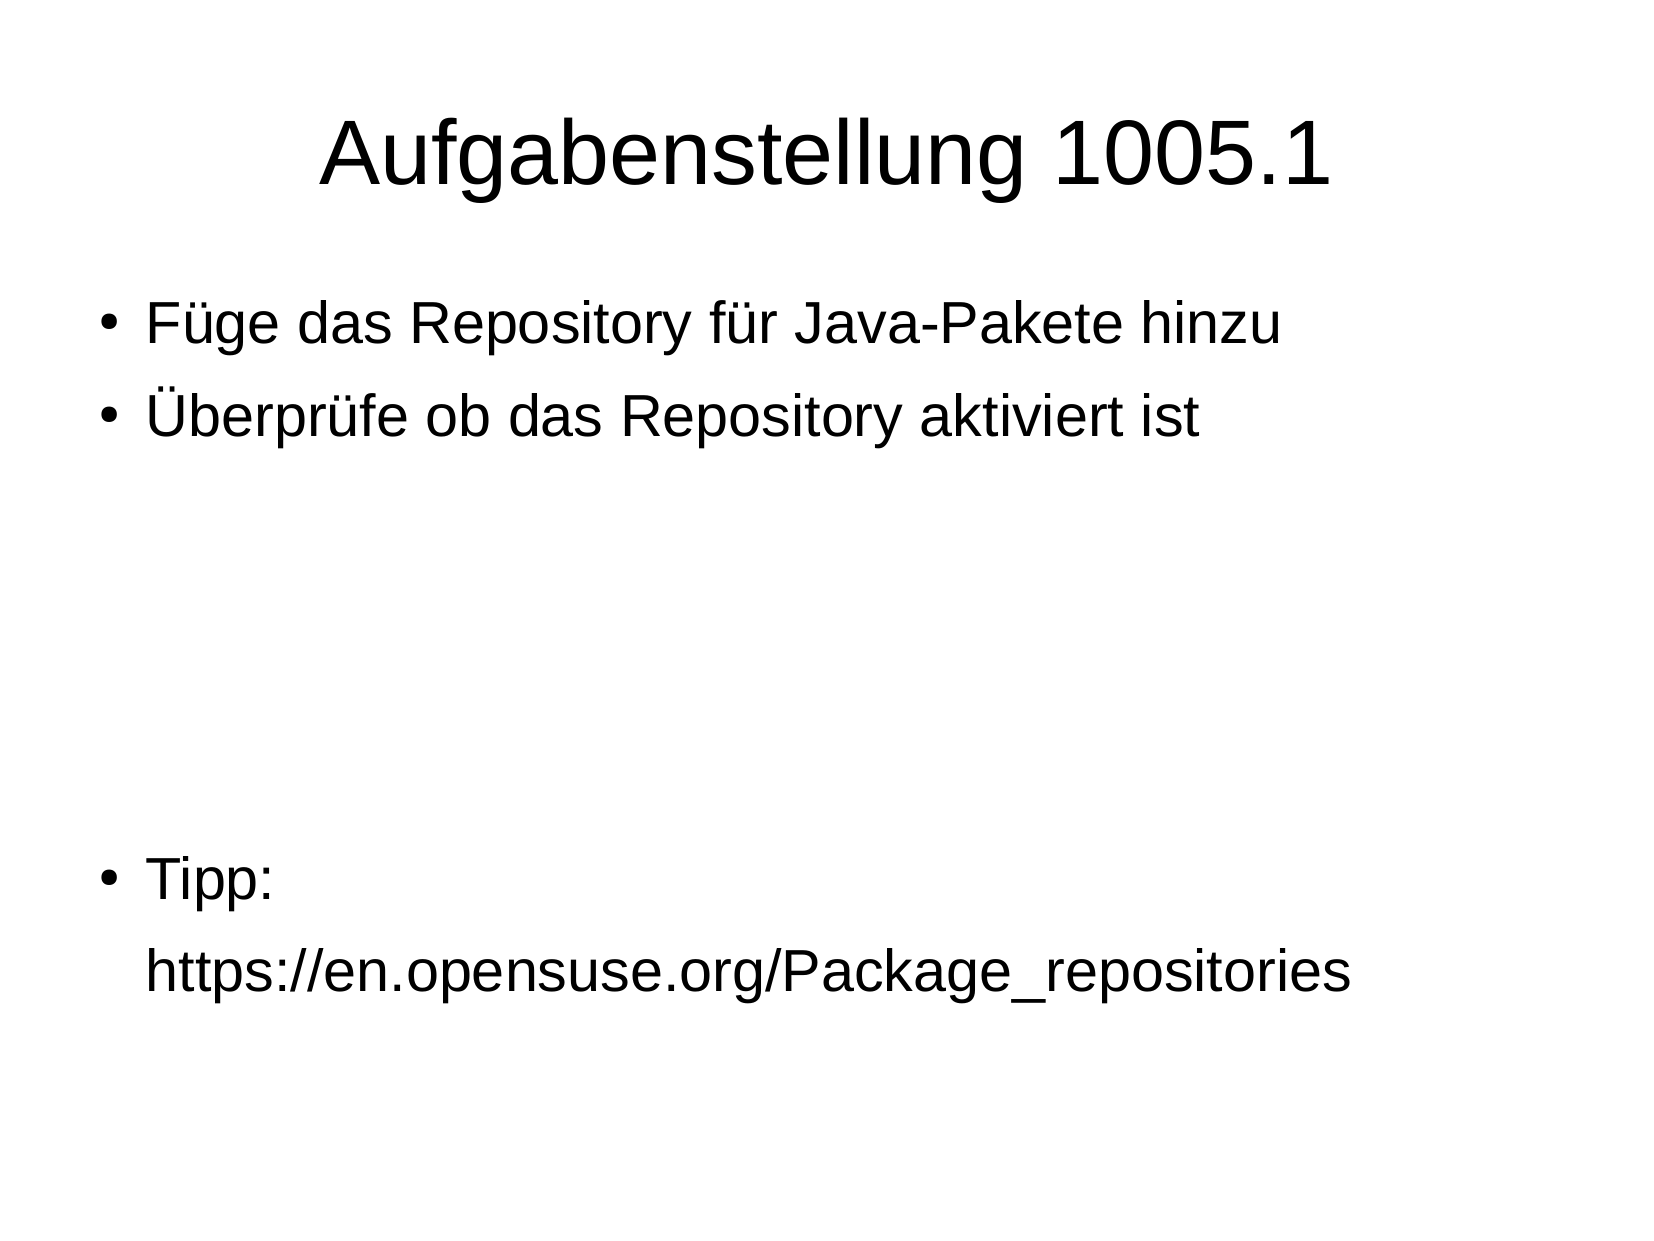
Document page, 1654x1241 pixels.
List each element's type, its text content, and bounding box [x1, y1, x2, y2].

title Aufgabenstellung 1005.1 [82, 49, 1571, 257]
list Füge das Repository für Java-Pakete hinzu Überprüfe ob das Repository aktiviert ist Tipp: https://en.opensuse.org/Package_repositories [82, 290, 1571, 1010]
